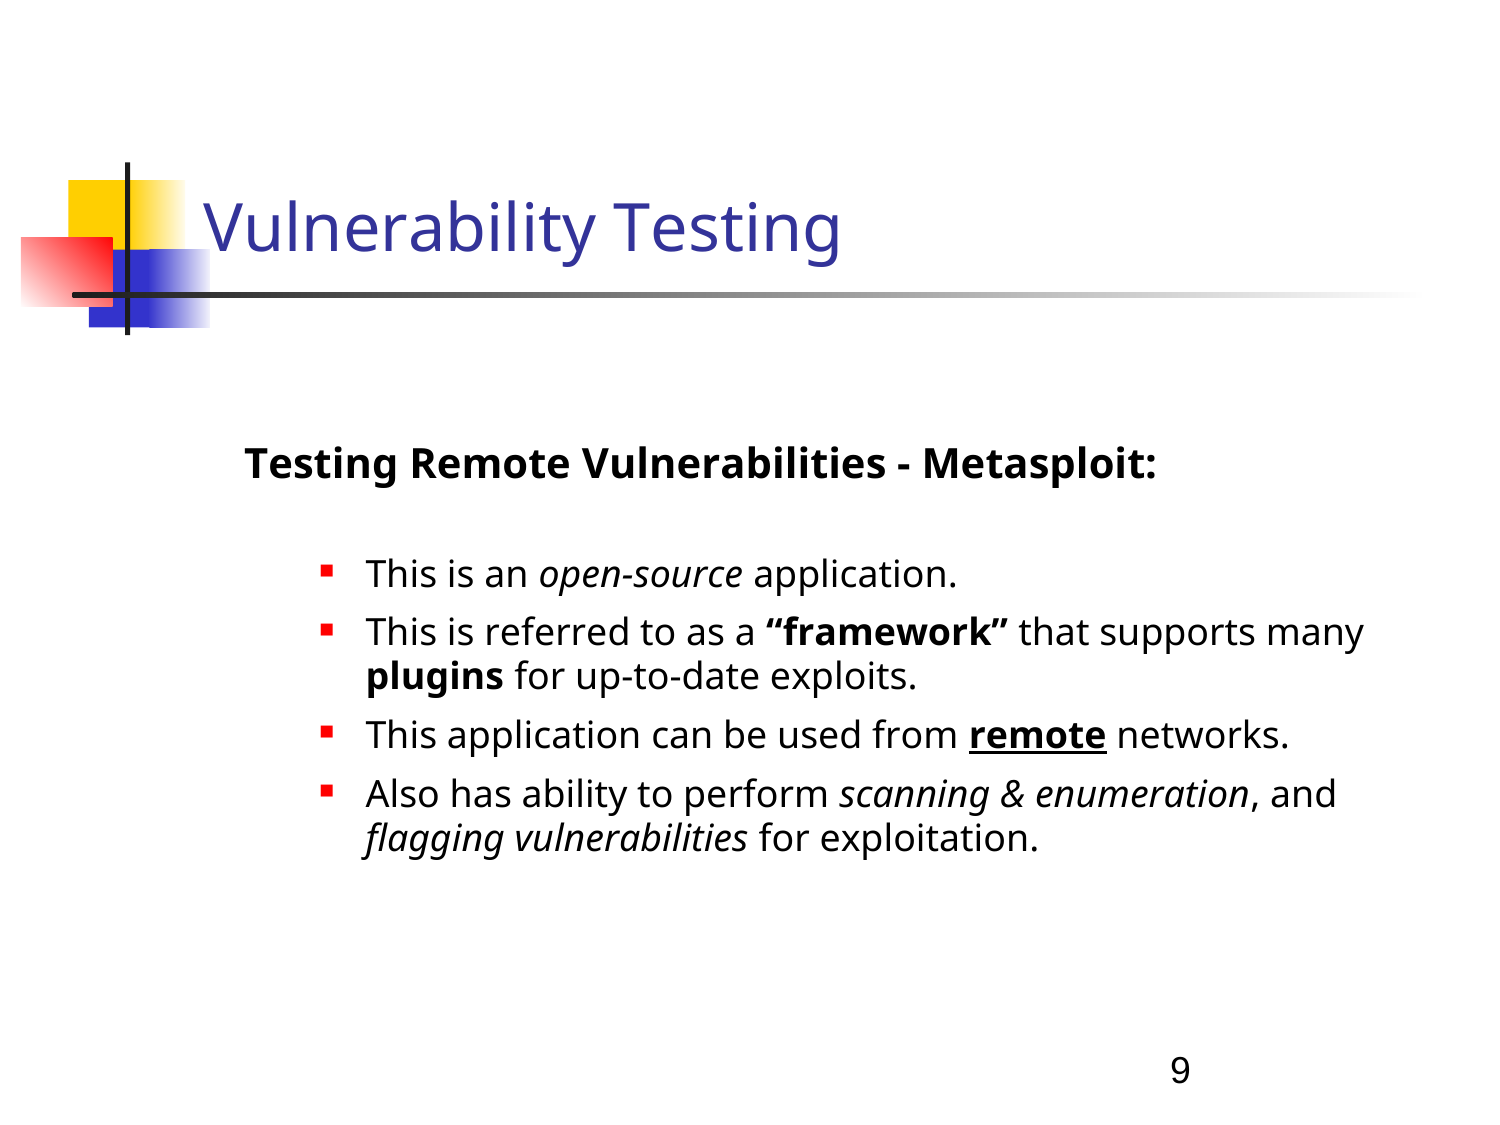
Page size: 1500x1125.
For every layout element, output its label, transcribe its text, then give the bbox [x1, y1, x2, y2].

list Testing Remote Vulnerabilities - Metasploit: This is an open-source application. This is referred to as a “framework” that supports many plugins for up-to-date exploits. This application can be used from remote networks. Also has ability to perform scanning & enumeration, and flagging vulnerabilities for exploitation. [229, 365, 1434, 1034]
title Vulnerability Testing [188, 35, 1468, 276]
